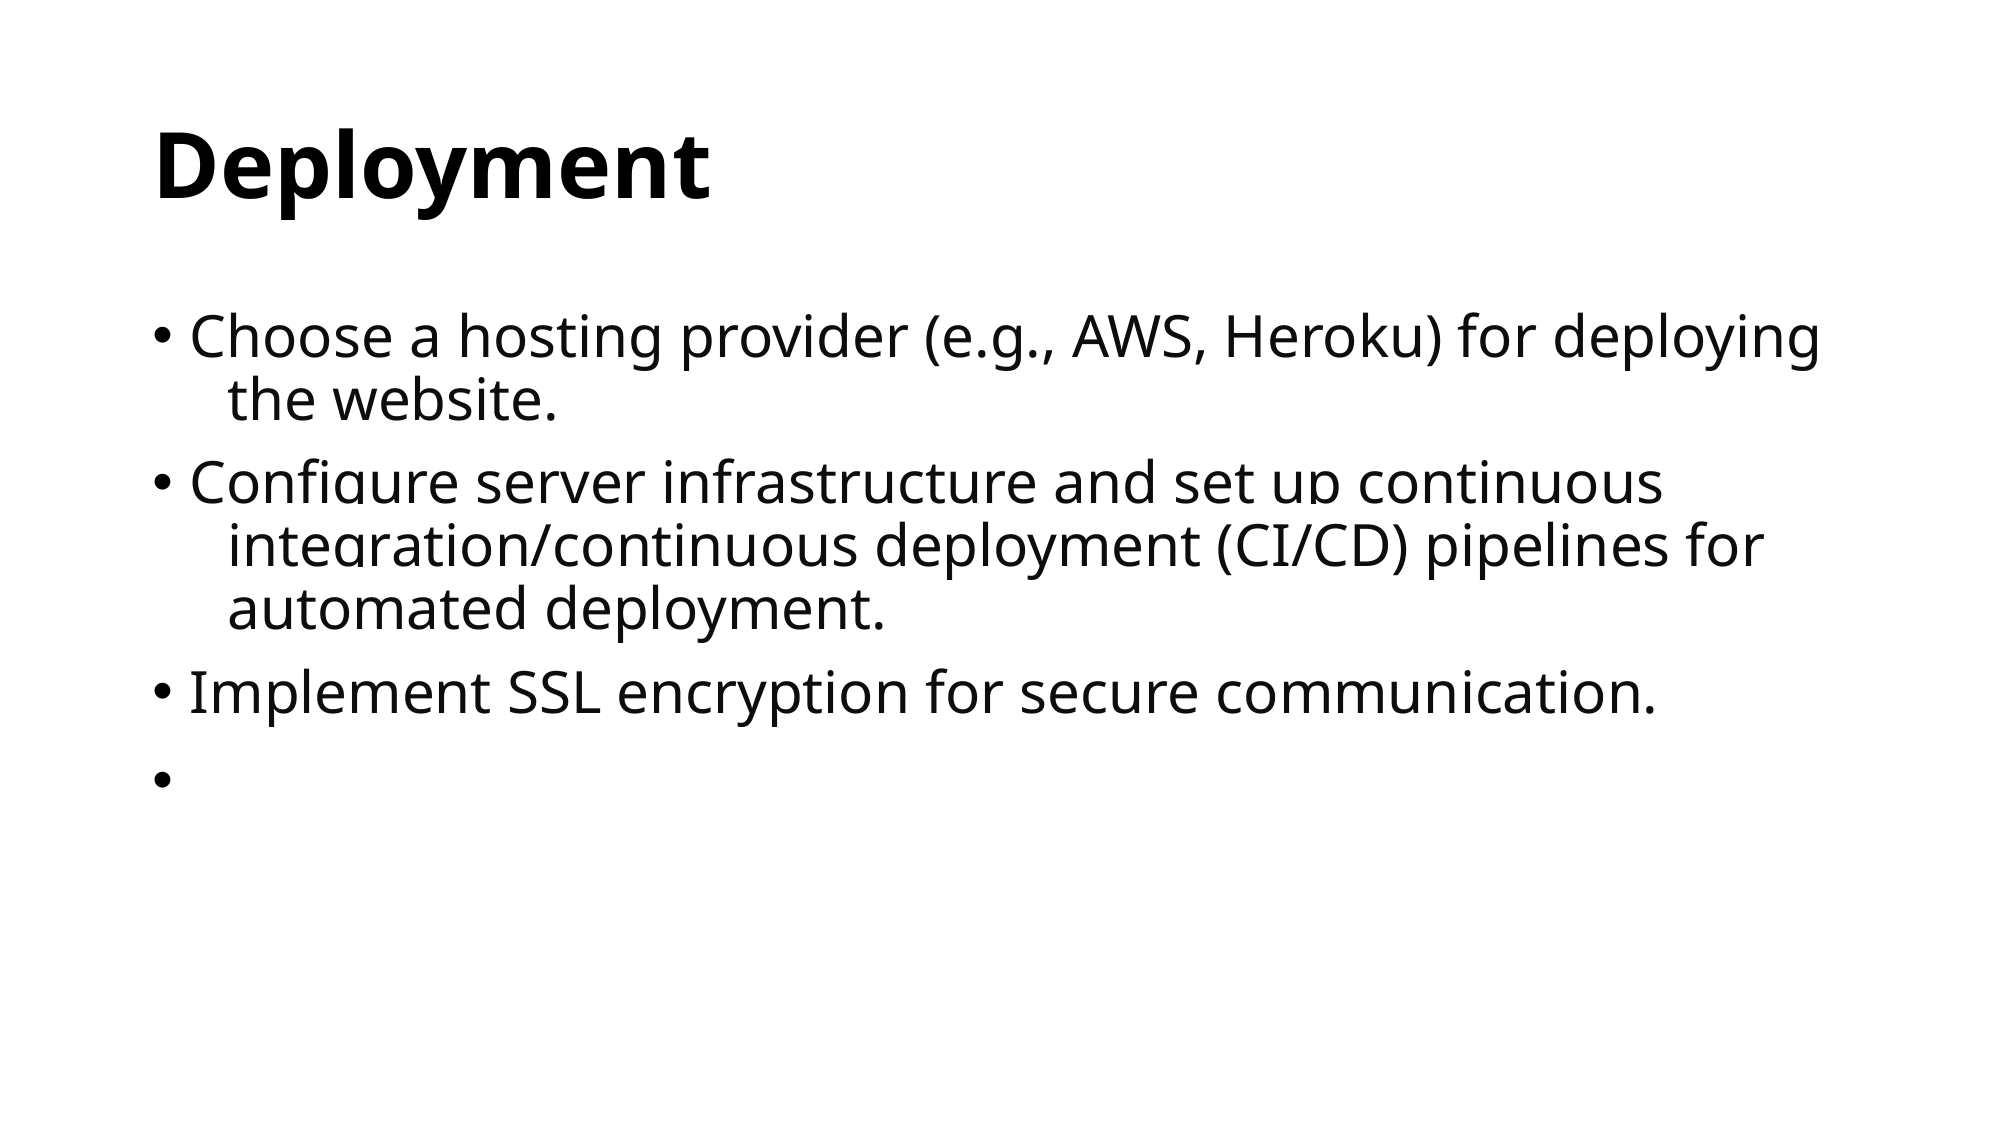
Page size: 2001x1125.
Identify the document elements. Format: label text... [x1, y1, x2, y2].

title Deployment [137, 59, 1863, 278]
list Choose a hosting provider (e.g., AWS, Heroku) for deploying the website. Configure server infrastructure and set up continuous integration/continuous deployment (CI/CD) pipelines for automated deployment. Implement SSL encryption for secure communication. [137, 299, 1863, 1014]
